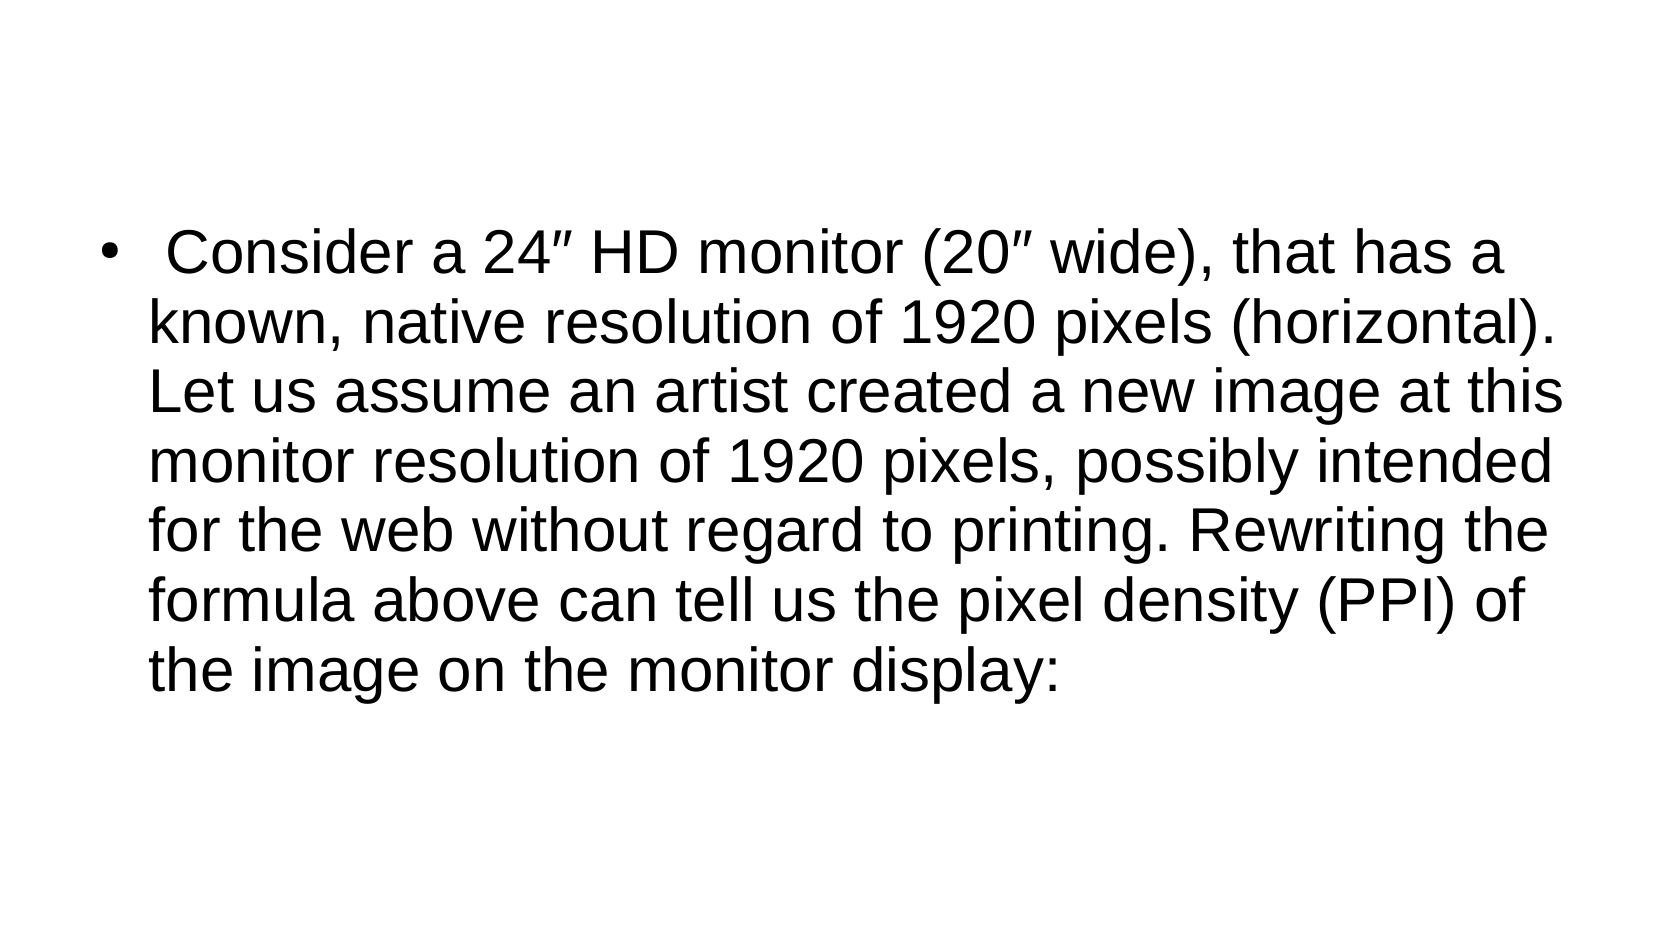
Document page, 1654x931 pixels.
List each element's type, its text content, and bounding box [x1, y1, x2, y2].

list Consider a 24″ HD monitor (20″ wide), that has a known, native resolution of 1920 pixels (horizontal). Let us assume an artist created a new image at this monitor resolution of 1920 pixels, possibly intended for the web without regard to printing. Rewriting the formula above can tell us the pixel density (PPI) of the image on the monitor display: [82, 217, 1571, 758]
